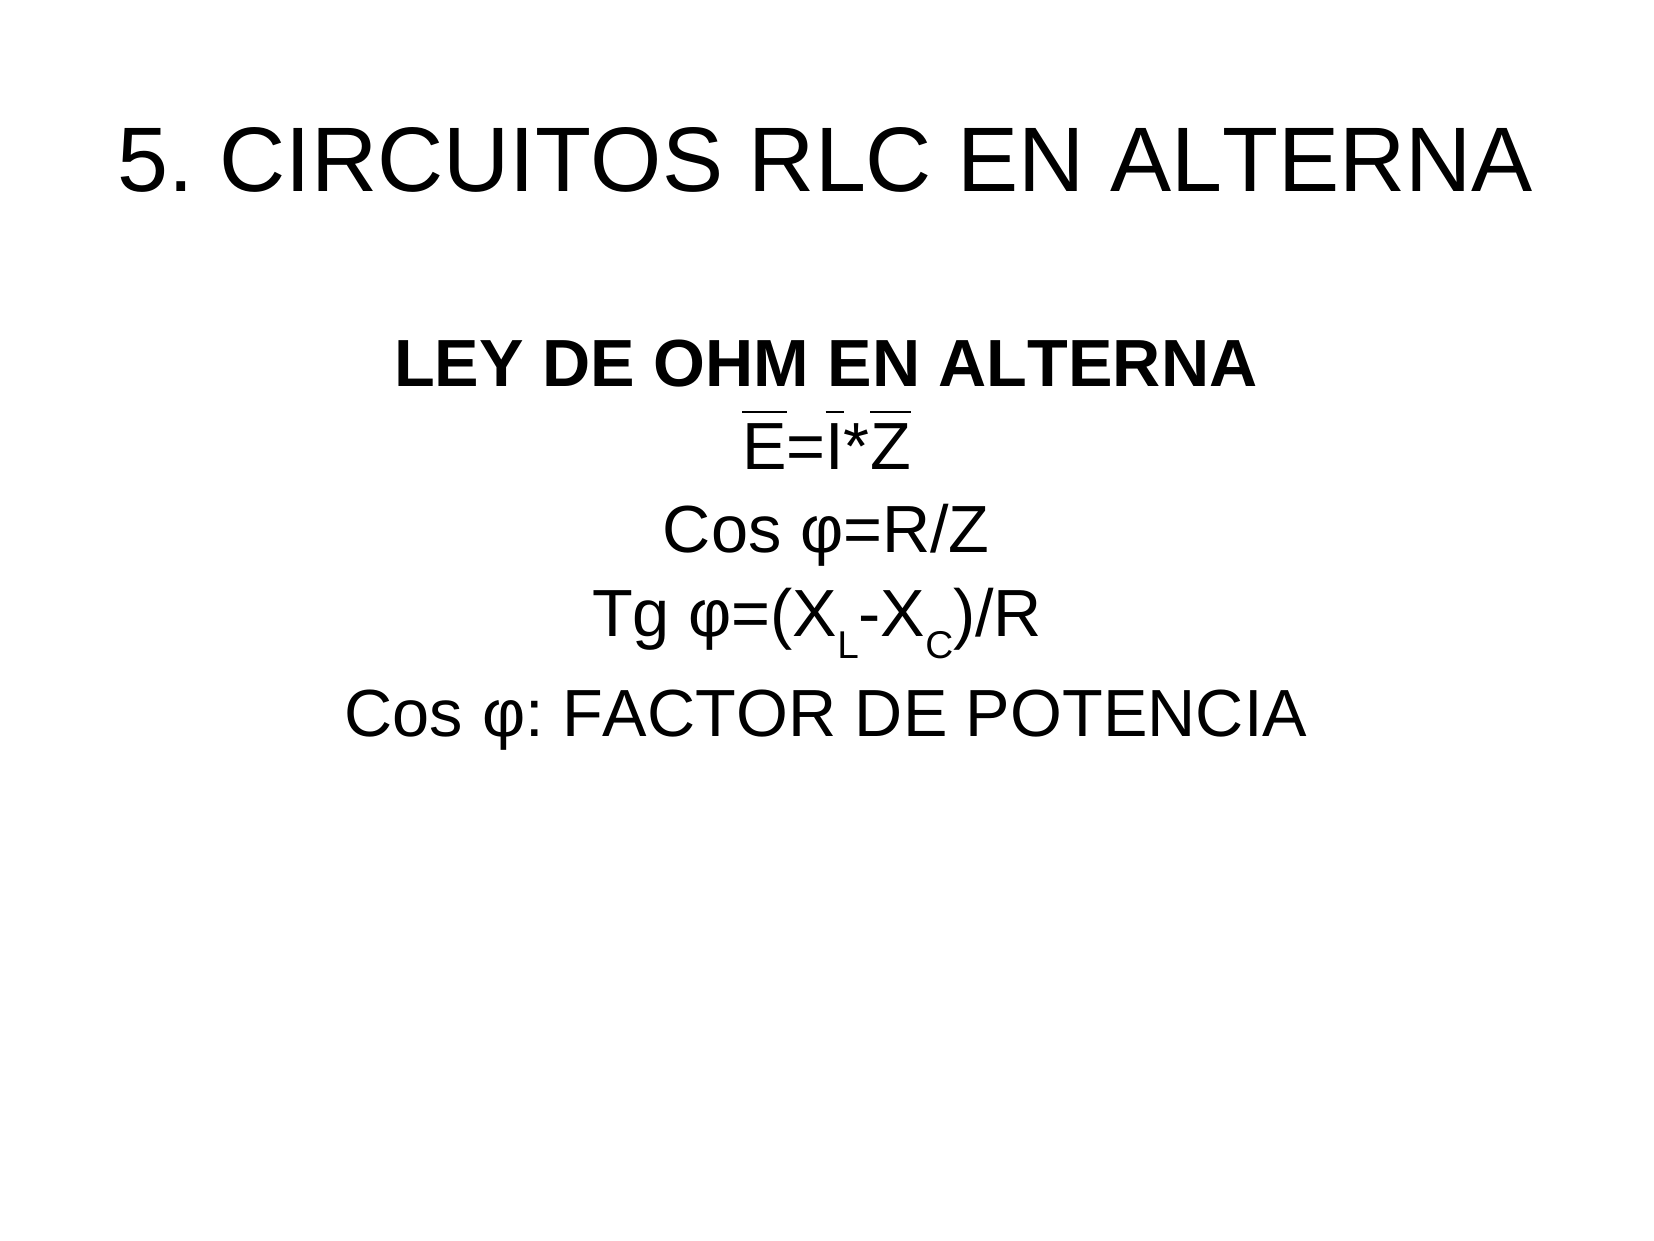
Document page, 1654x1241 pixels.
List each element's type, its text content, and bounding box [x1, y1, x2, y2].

subtitle LEY DE OHM EN ALTERNA E=I*Z Cos φ=R/Z Tg φ=(XL-XC)/R Cos φ: FACTOR DE POTENCIA [82, 290, 1571, 1109]
title 5. CIRCUITOS RLC EN ALTERNA [82, 38, 1571, 268]
